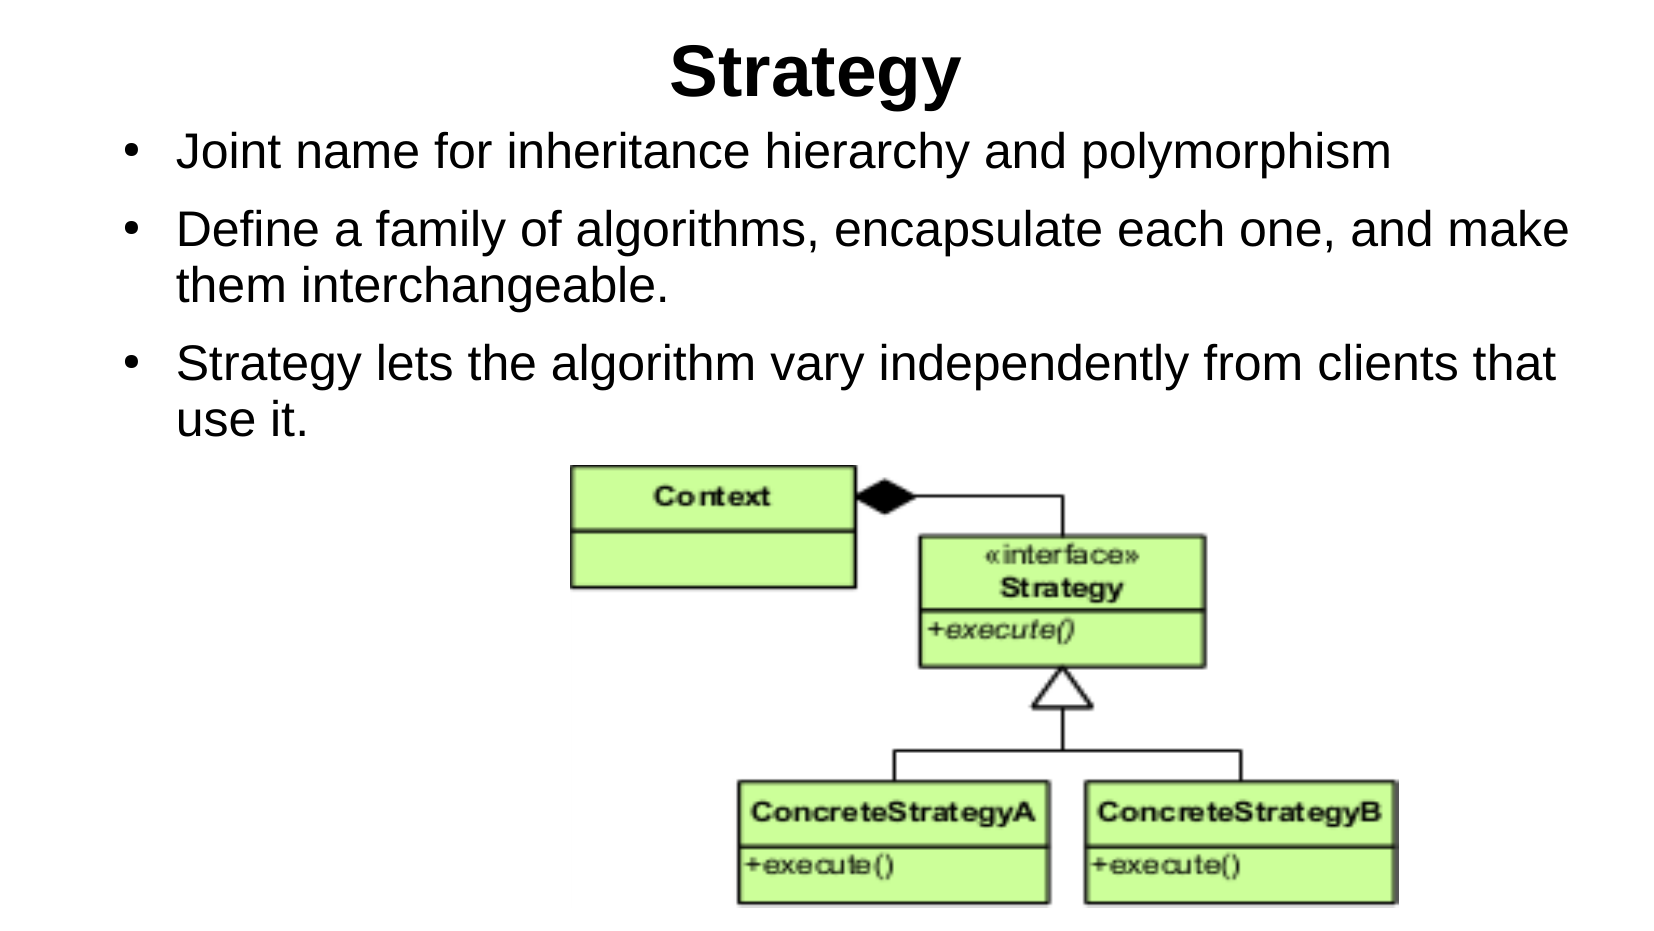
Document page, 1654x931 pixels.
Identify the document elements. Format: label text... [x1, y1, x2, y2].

picture [570, 465, 1399, 908]
title Strategy [71, 30, 1561, 113]
list Joint name for inheritance hierarchy and polymorphism Define a family of algorithms, encapsulate each one, and make them interchangeable. Strategy lets the algorithm vary independently from clients that use it. [105, 123, 1594, 462]
